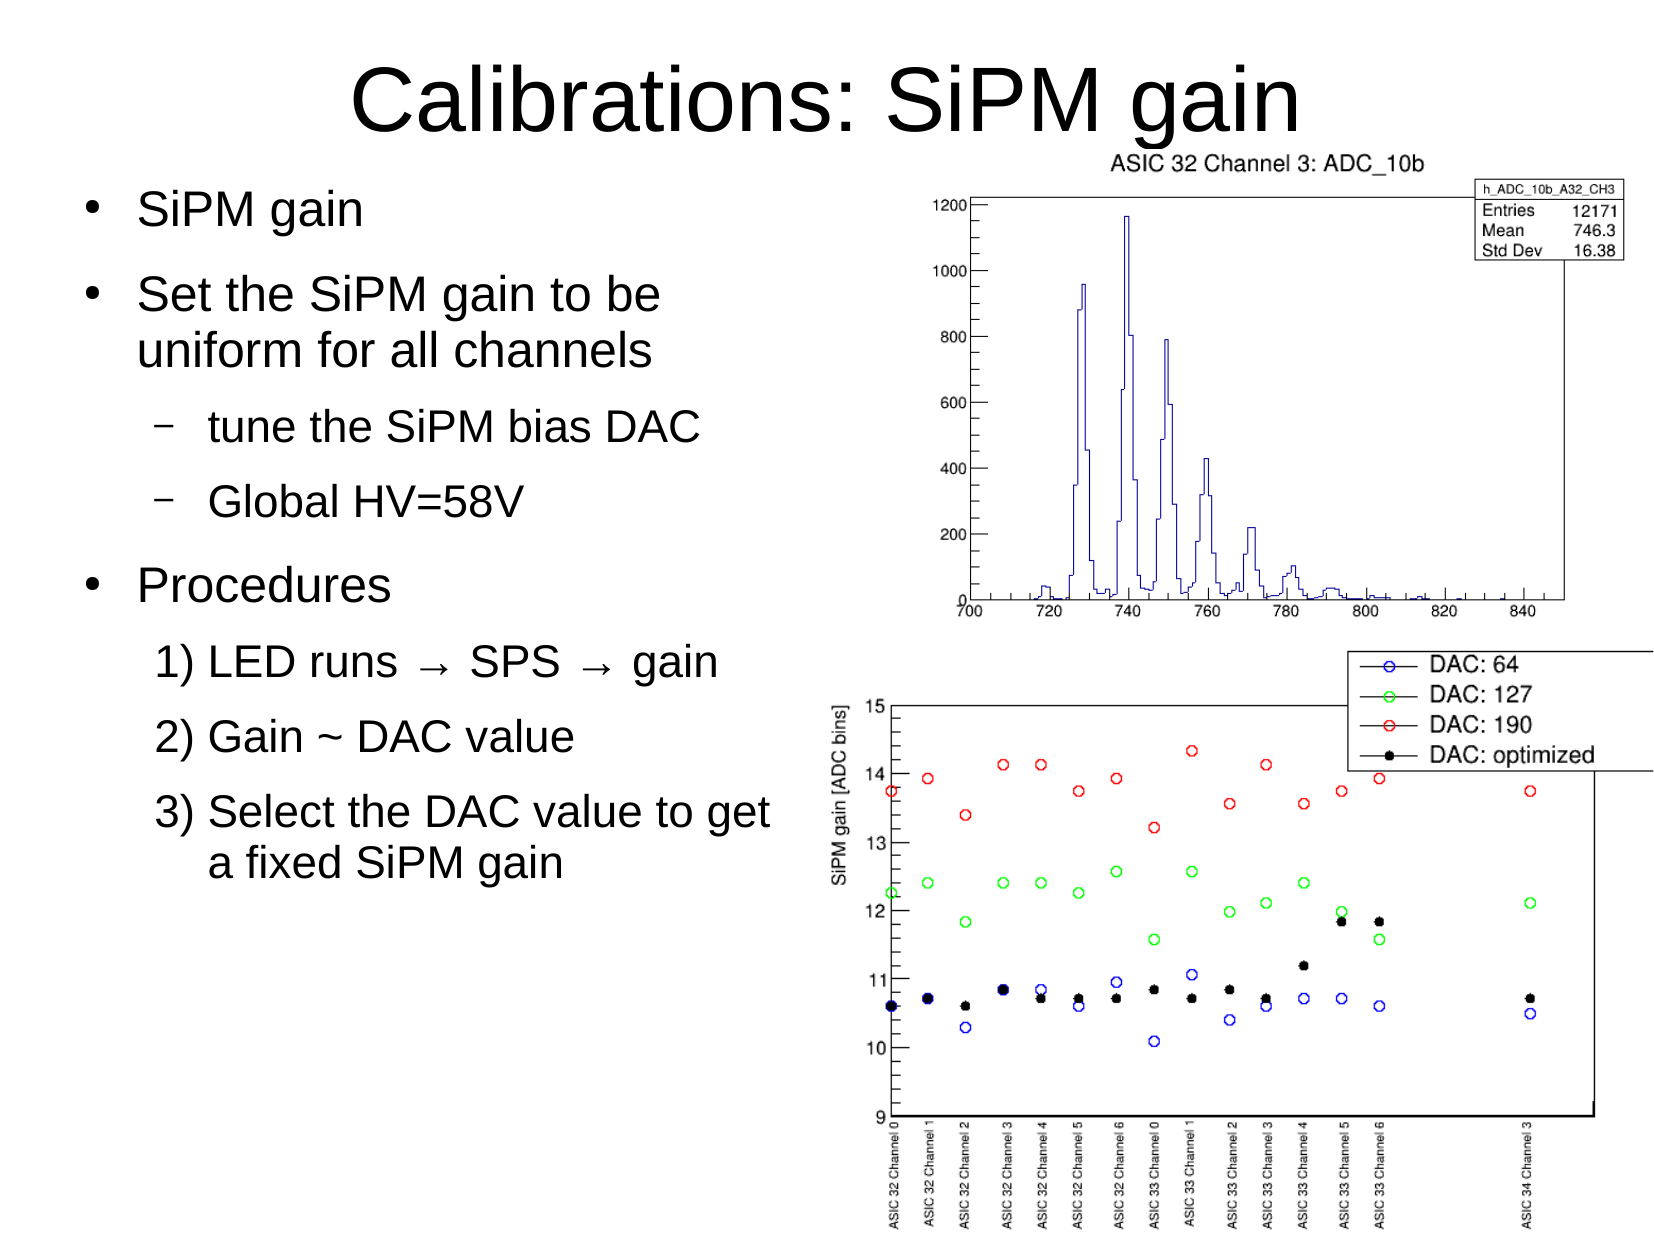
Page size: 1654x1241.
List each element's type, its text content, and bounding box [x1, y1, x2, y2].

title Calibrations: SiPM gain [82, 48, 1571, 152]
picture [804, 149, 1654, 1241]
list SiPM gain Set the SiPM gain to be uniform for all channels tune the SiPM bias DAC Global HV=58V Procedures LED runs → SPS → gain Gain ~ DAC value Select the DAC value to get a fixed SiPM gain [65, 180, 792, 1111]
